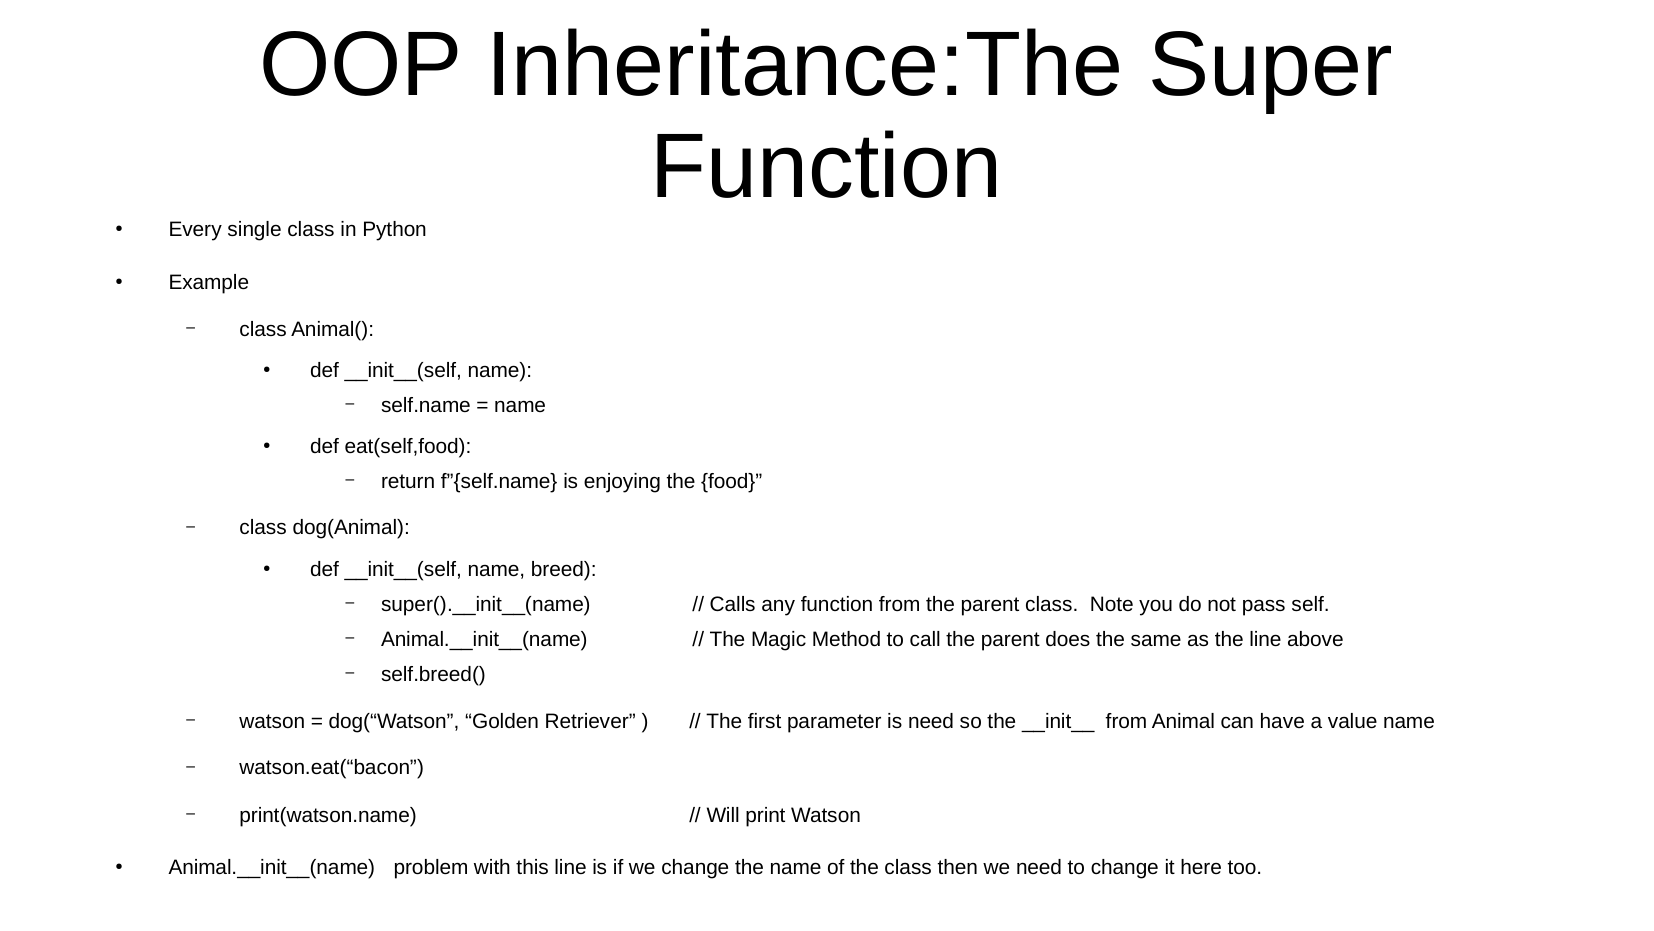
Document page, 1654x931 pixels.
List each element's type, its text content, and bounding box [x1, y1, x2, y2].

list Every single class in Python Example class Animal(): def __init__(self, name): self.name = name def eat(self,food): return f”{self.name} is enjoying the {food}” class dog(Animal): def __init__(self, name, breed): super().__init__(name) // Calls any function from the parent class. Note you do not pass self. Animal.__init__(name) // The Magic Method to call the parent does the same as the line above self.breed() watson = dog(“Watson”, “Golden Retriever” ) // The first parameter is need so the __init__ from Animal can have a value name watson.eat(“bacon”) print(watson.name) // Will print Watson Animal.__init__(name) problem with this line is if we change the name of the class then we need to change it here too. [97, 217, 1654, 916]
title OOP Inheritance:The Super Function [82, 12, 1571, 218]
